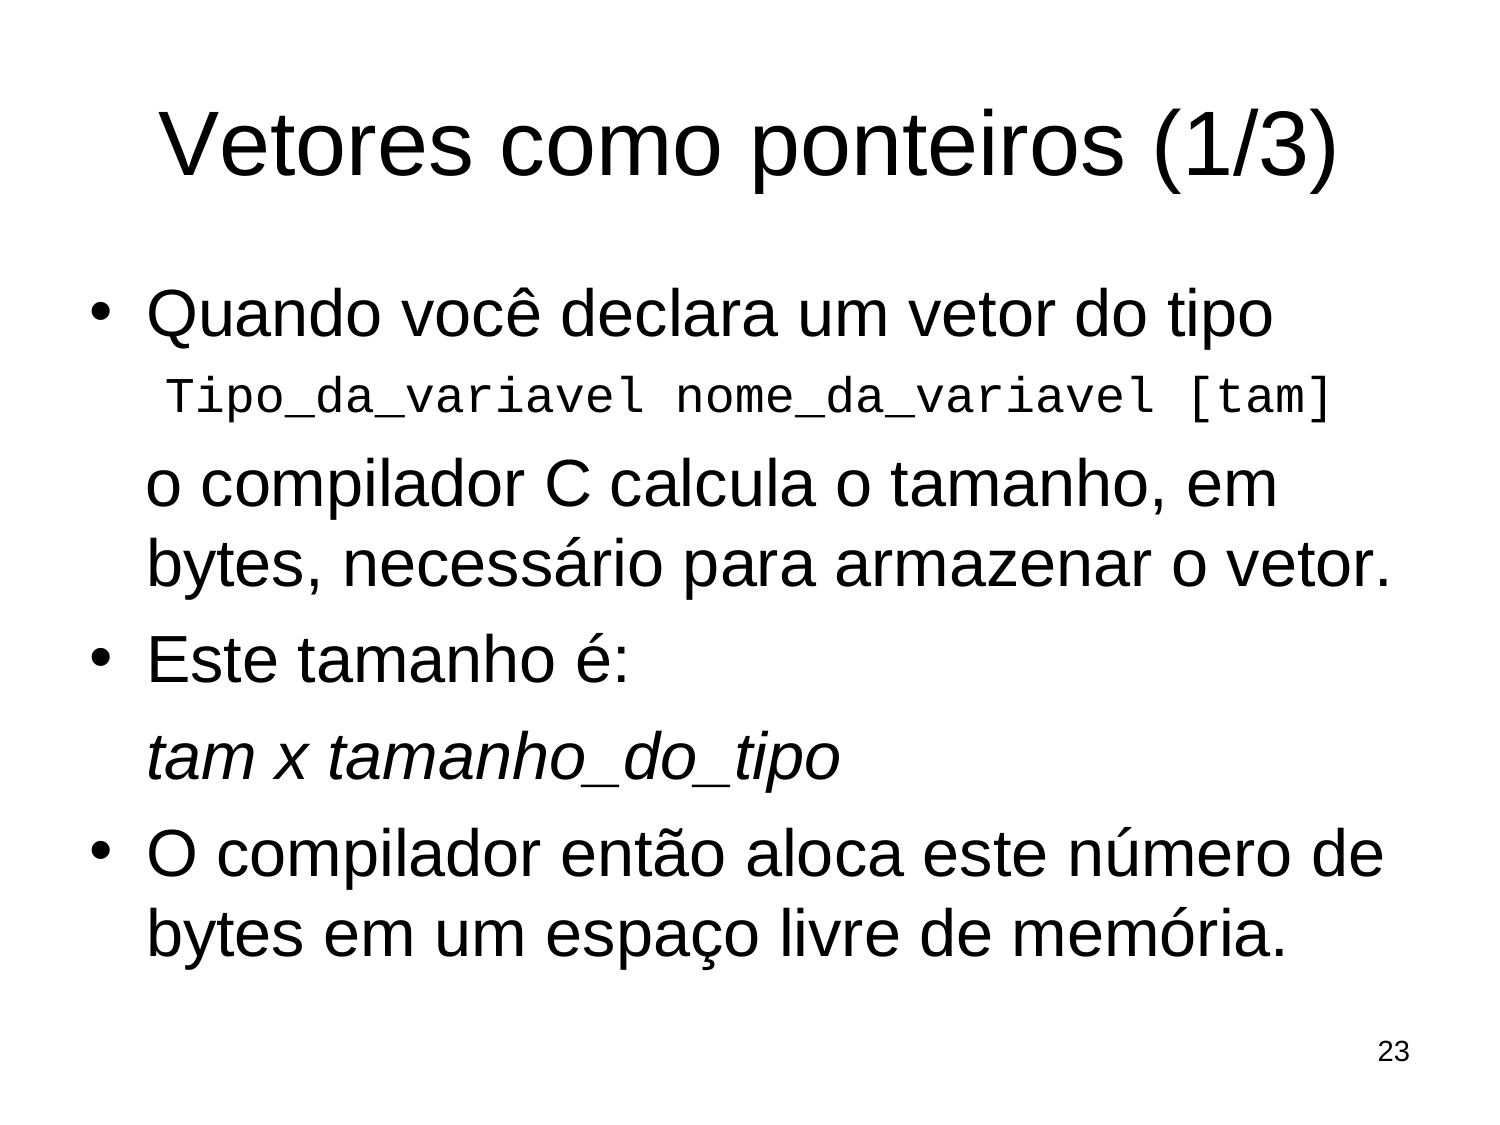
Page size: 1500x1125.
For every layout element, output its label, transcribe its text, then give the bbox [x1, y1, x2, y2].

title Vetores como ponteiros (1/3) [75, 45, 1426, 233]
list Quando você declara um vetor do tipo Tipo_da_variavel nome_da_variavel [tam] o compilador C calcula o tamanho, em bytes, necessário para armazenar o vetor. Este tamanho é: tam x tamanho_do_tipo O compilador então aloca este número de bytes em um espaço livre de memória. [75, 262, 1426, 1005]
